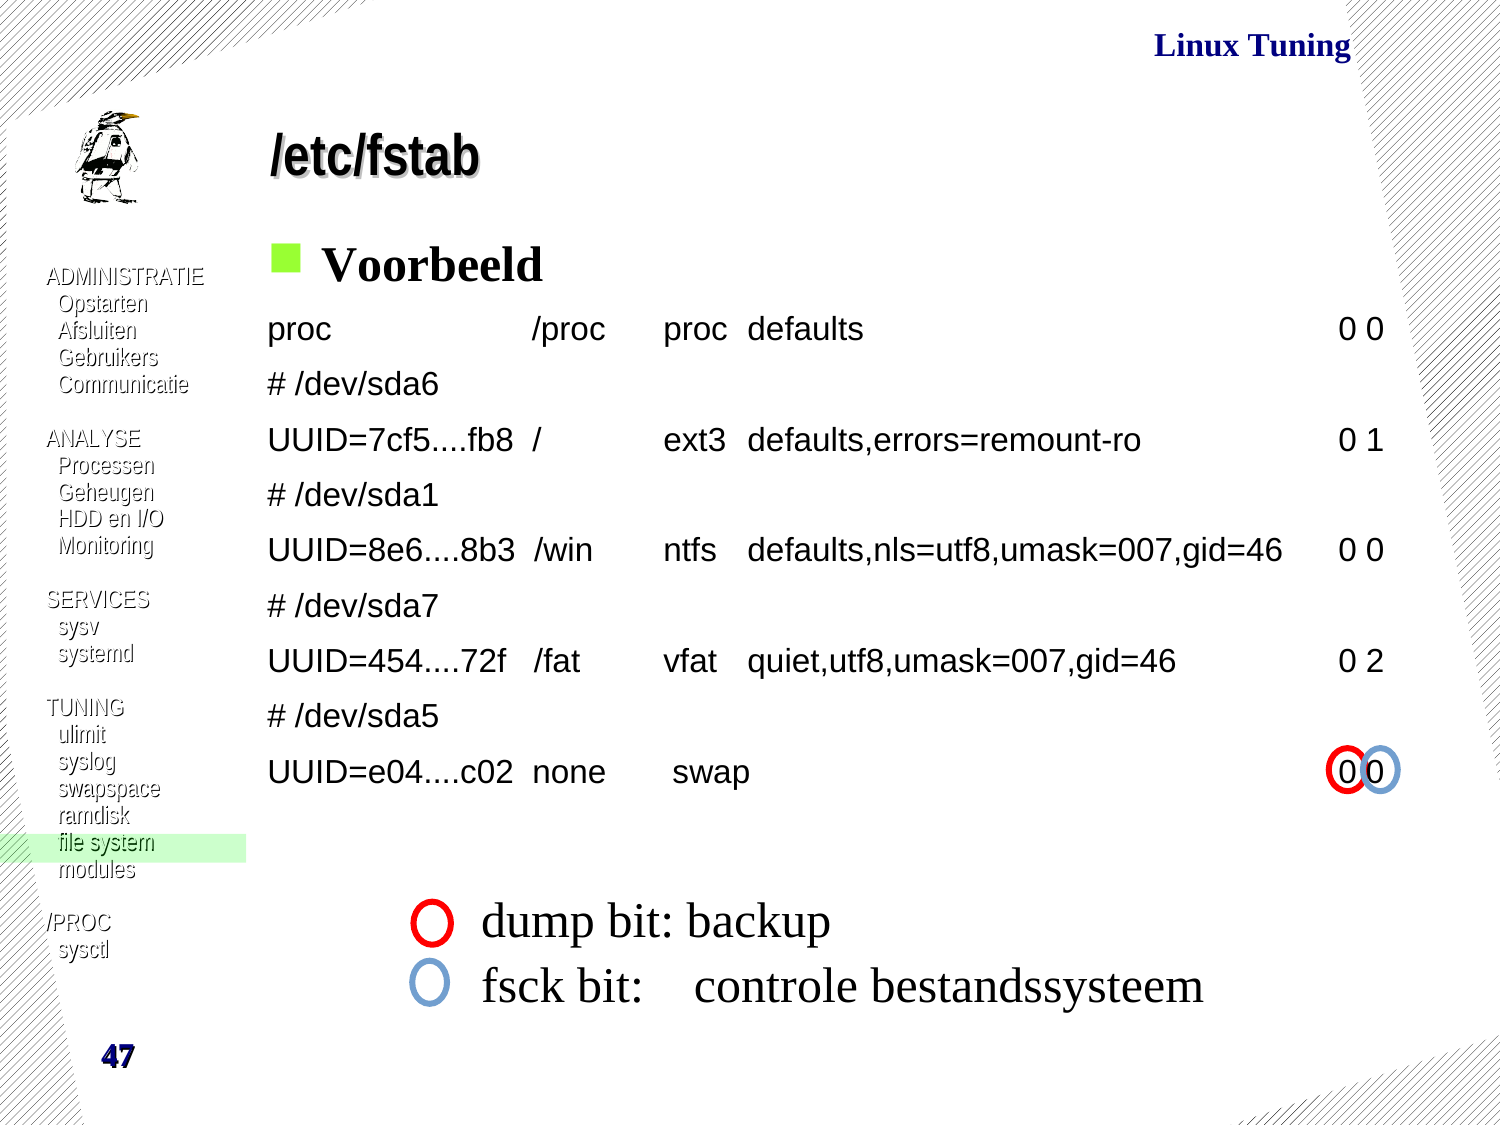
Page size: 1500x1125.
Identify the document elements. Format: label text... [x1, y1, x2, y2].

picture [57, 105, 143, 206]
text_box dump bit: backup [466, 870, 847, 935]
text_box [0, 833, 247, 863]
title /etc/fstab [270, 41, 1500, 250]
list Voorbeeld proc /proc proc defaults 0 0 # /dev/sda6 UUID=7cf5....fb8 / ext3 defaults,errors=remount-ro 0 1 # /dev/sda1 UUID=8e6....8b3 /win ntfs defaults,nls=utf8,umask=007,gid=46 0 0 # /dev/sda7 UUID=454....72f /fat vfat quiet,utf8,umask=007,gid=46 0 2 # /dev/sda5 UUID=e04....c02 none swap 0 0 [267, 227, 1489, 978]
text_box fsck bit: controle bestandssysteem [466, 935, 1220, 1021]
